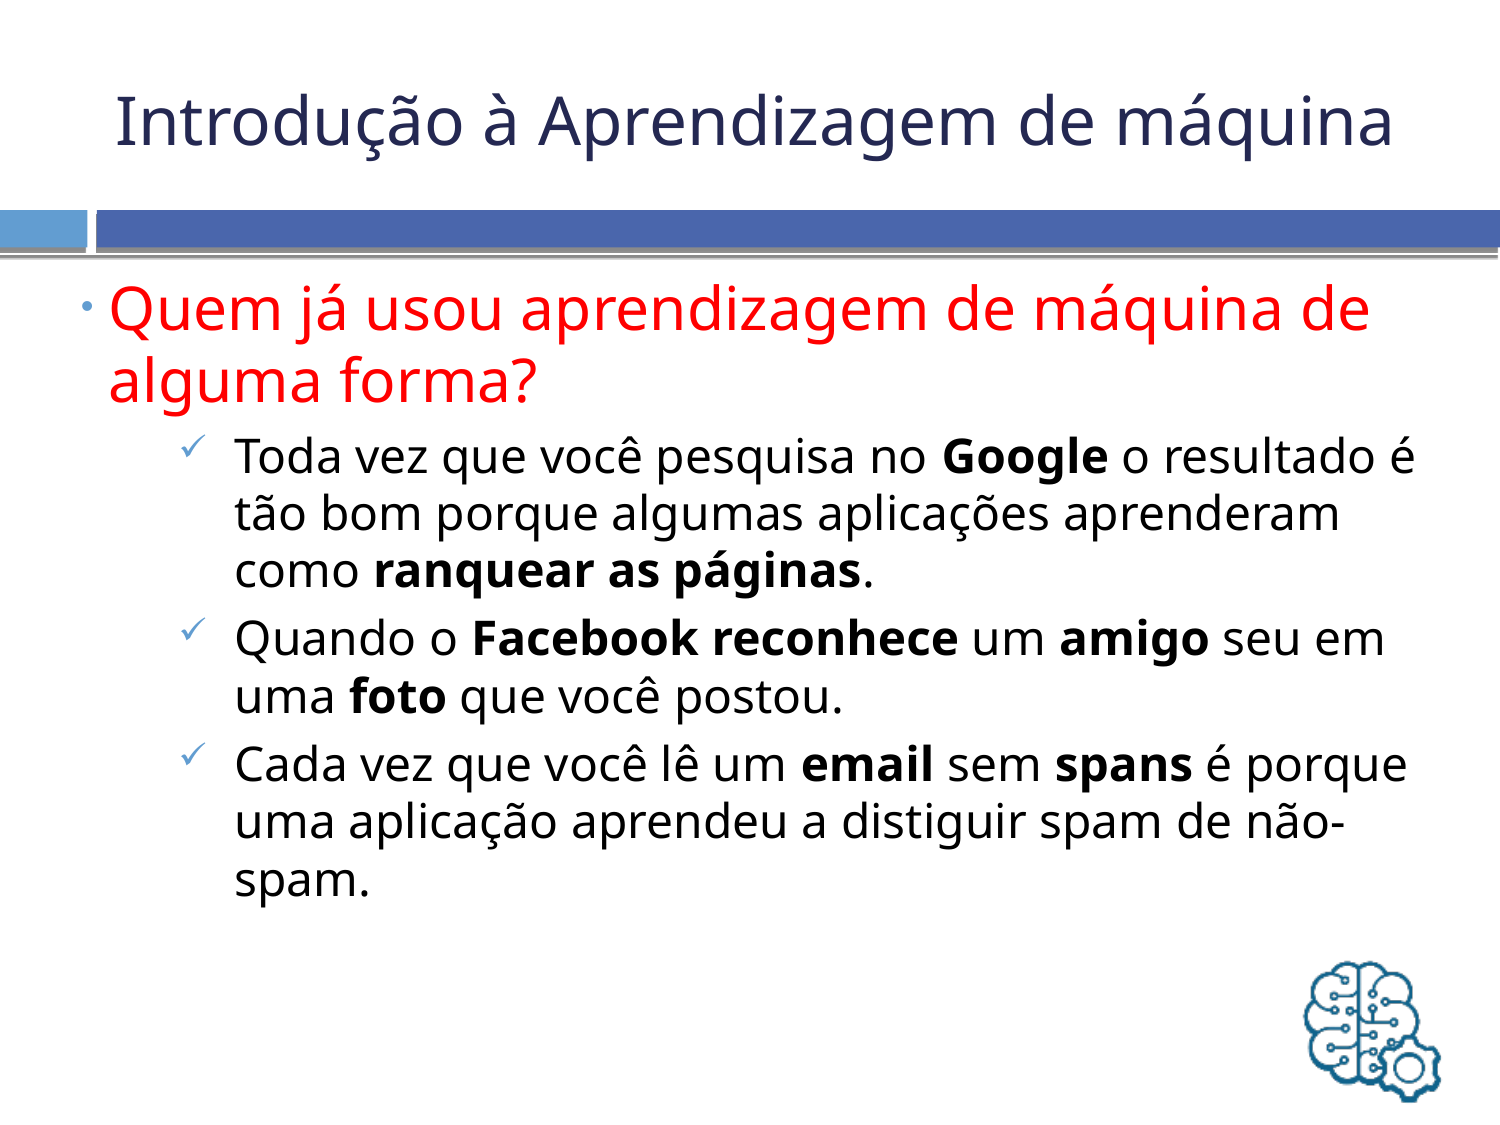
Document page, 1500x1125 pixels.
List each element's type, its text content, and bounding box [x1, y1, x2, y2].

picture [1297, 955, 1449, 1106]
list Quem já usou aprendizagem de máquina de alguma forma? Toda vez que você pesquisa no Google o resultado é tão bom porque algumas aplicações aprenderam como ranquear as páginas. Quando o Facebook reconhece um amigo seu em uma foto que você postou. Cada vez que você lê um email sem spans é porque uma aplicação aprendeu a distiguir spam de não-spam. [66, 262, 1438, 1000]
title Introdução à Aprendizagem de máquina [100, 37, 1438, 200]
